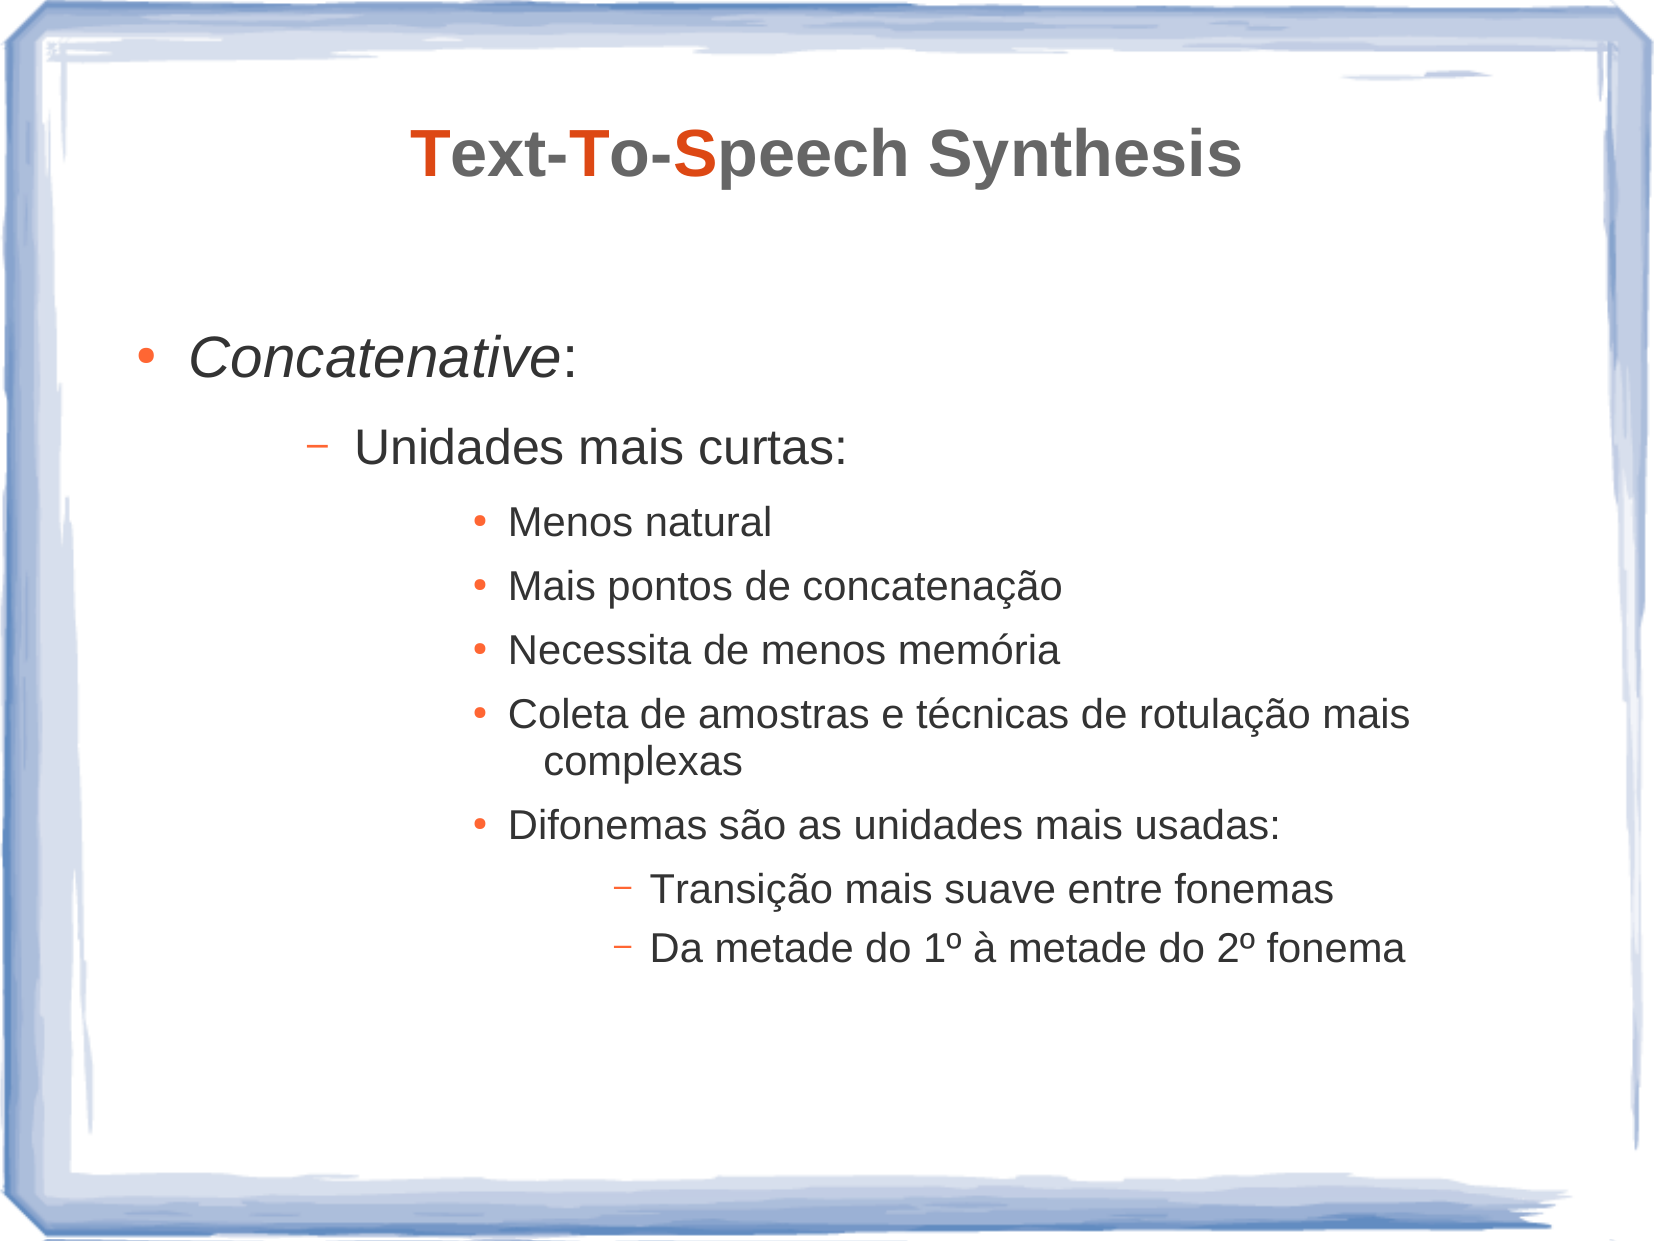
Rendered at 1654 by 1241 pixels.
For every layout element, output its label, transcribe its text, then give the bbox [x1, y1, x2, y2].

title Text-To-Speech Synthesis [82, 49, 1571, 257]
list Concatenative: Unidades mais curtas: Menos natural Mais pontos de concatenação Necessita de menos memória Coleta de amostras e técnicas de rotulação mais complexas Difonemas são as unidades mais usadas: Transição mais suave entre fonemas Da metade do 1º à metade do 2º fonema [118, 324, 1571, 1045]
picture [0, 0, 1654, 1241]
